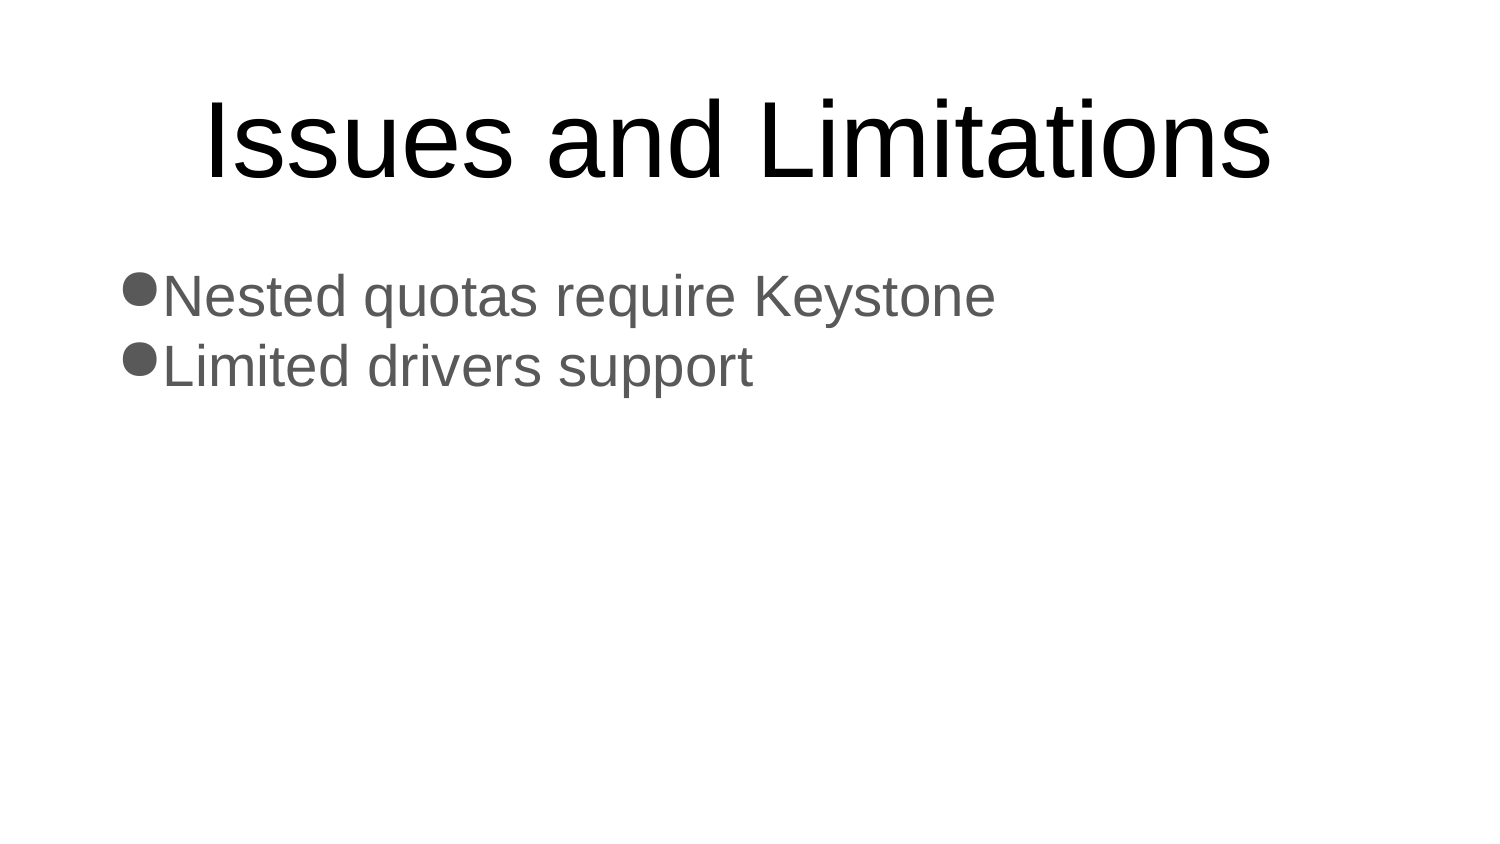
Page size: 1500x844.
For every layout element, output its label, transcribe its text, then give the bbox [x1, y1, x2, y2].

subtitle Nested quotas require Keystone Limited drivers support [64, 242, 1413, 529]
title Issues and Limitations [64, 60, 1413, 215]
